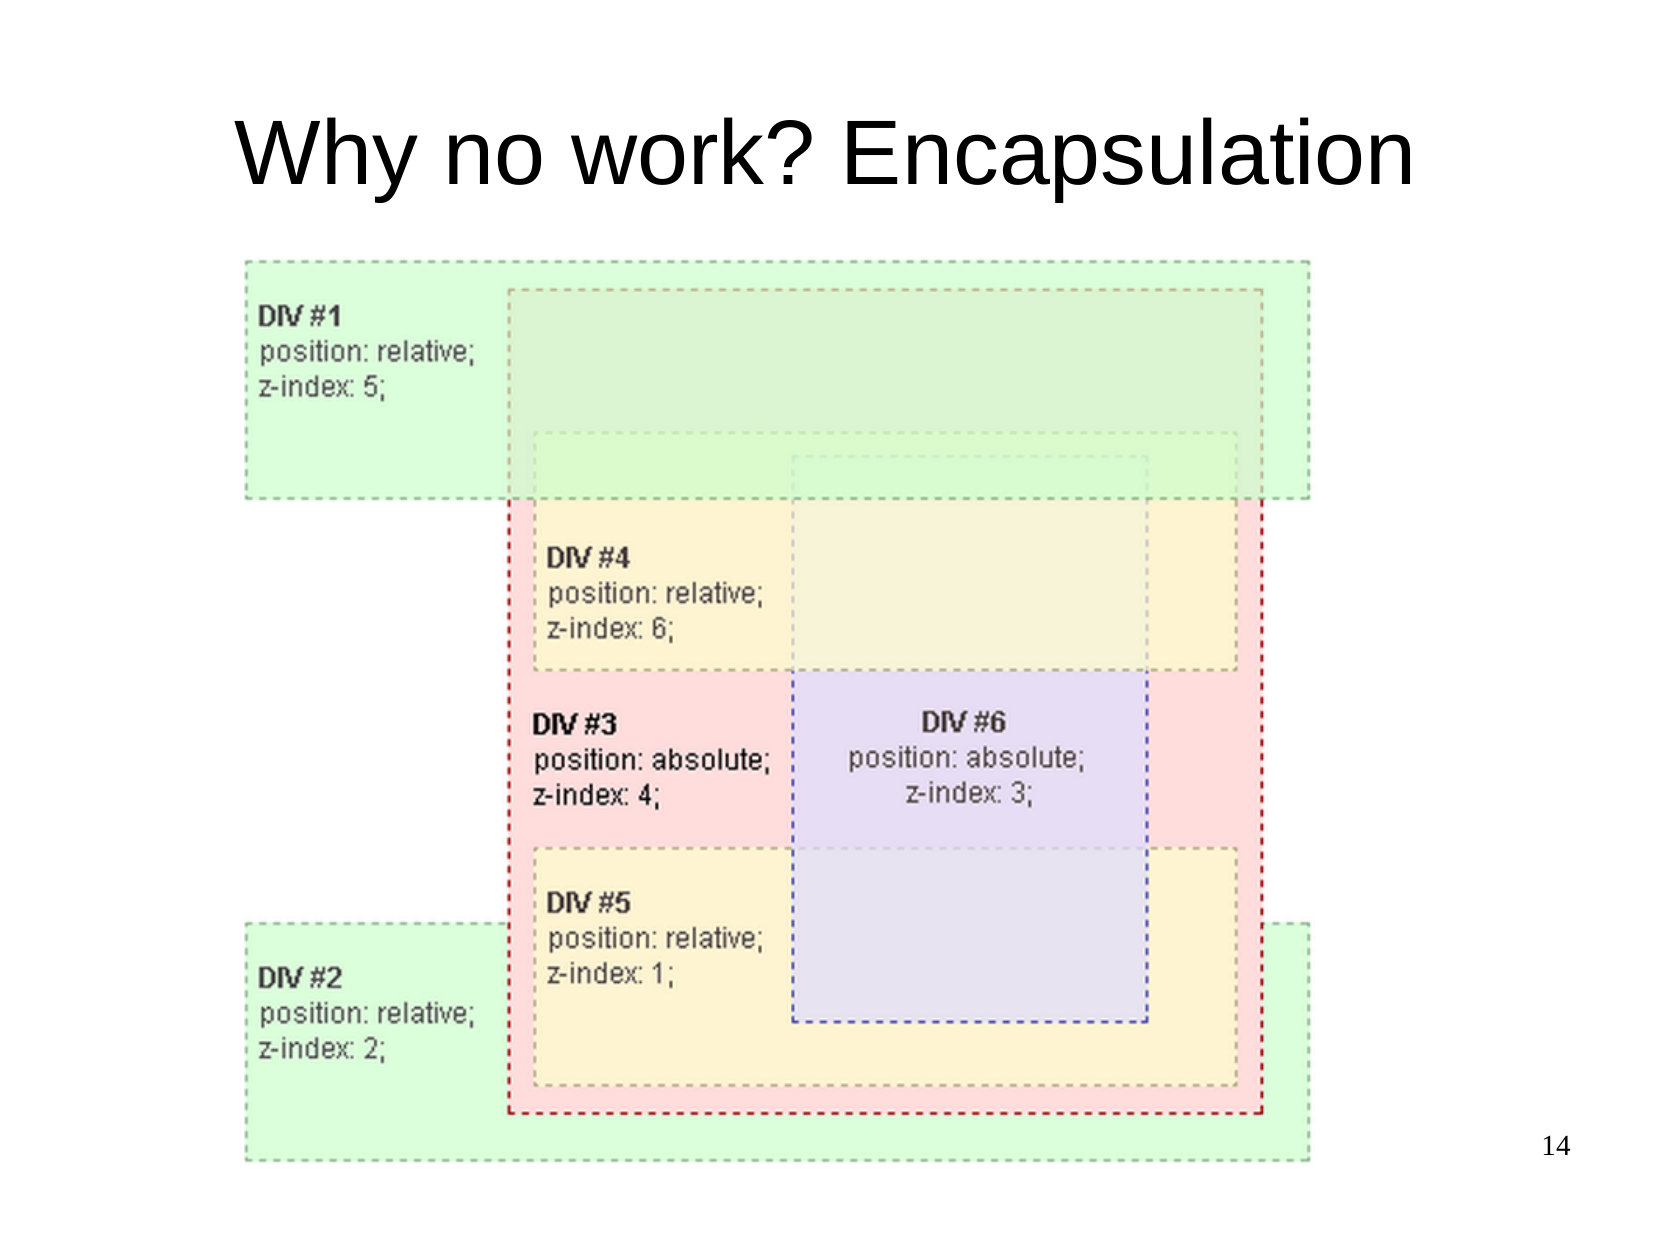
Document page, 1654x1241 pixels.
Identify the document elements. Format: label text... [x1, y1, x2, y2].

picture [240, 256, 1315, 1176]
title Why no work? Encapsulation [82, 49, 1571, 257]
